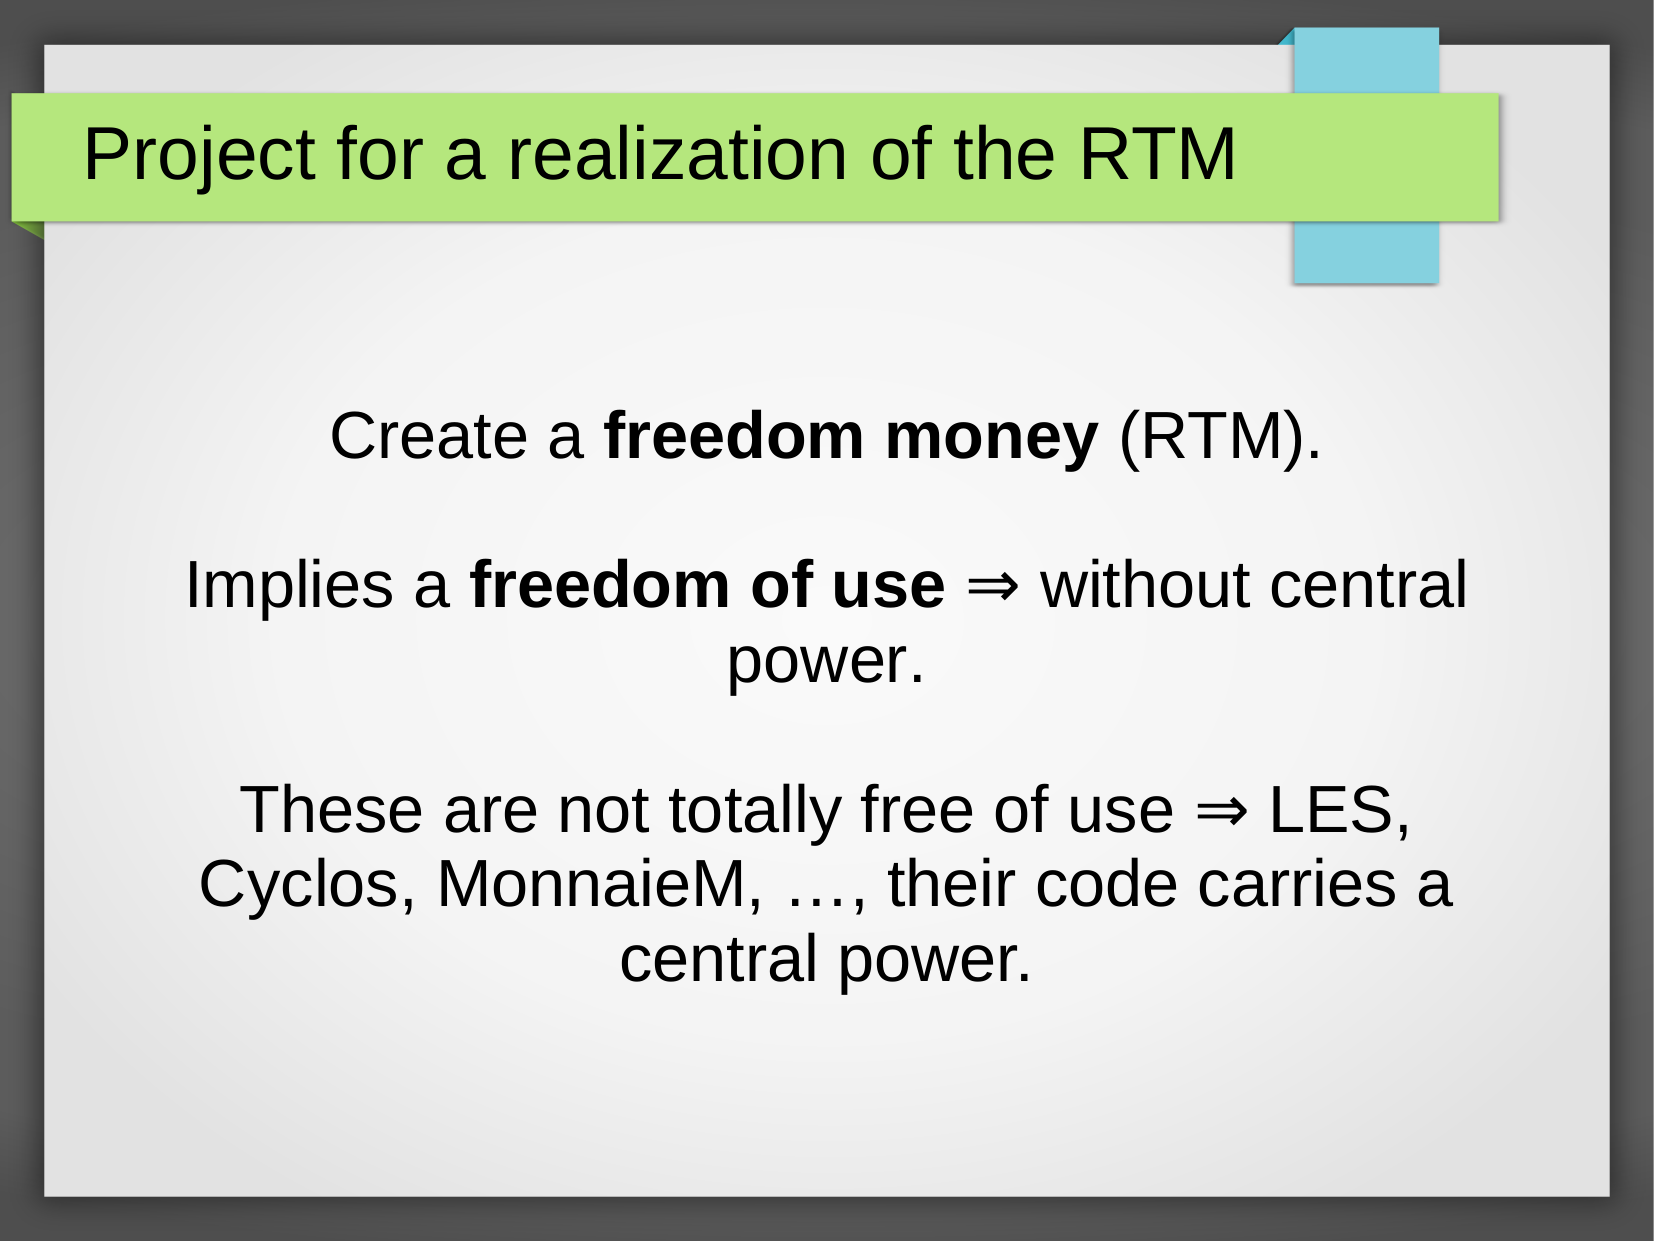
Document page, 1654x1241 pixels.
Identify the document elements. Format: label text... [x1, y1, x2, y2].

title Project for a realization of the RTM [82, 94, 1489, 213]
text_box Create a freedom money (RTM). Implies a freedom of use ⇒ without central power. These are not totally free of use ⇒ LES, Cyclos, MonnaieM, …, their code carries a central power. [82, 295, 1571, 1099]
picture [0, 0, 1654, 1241]
